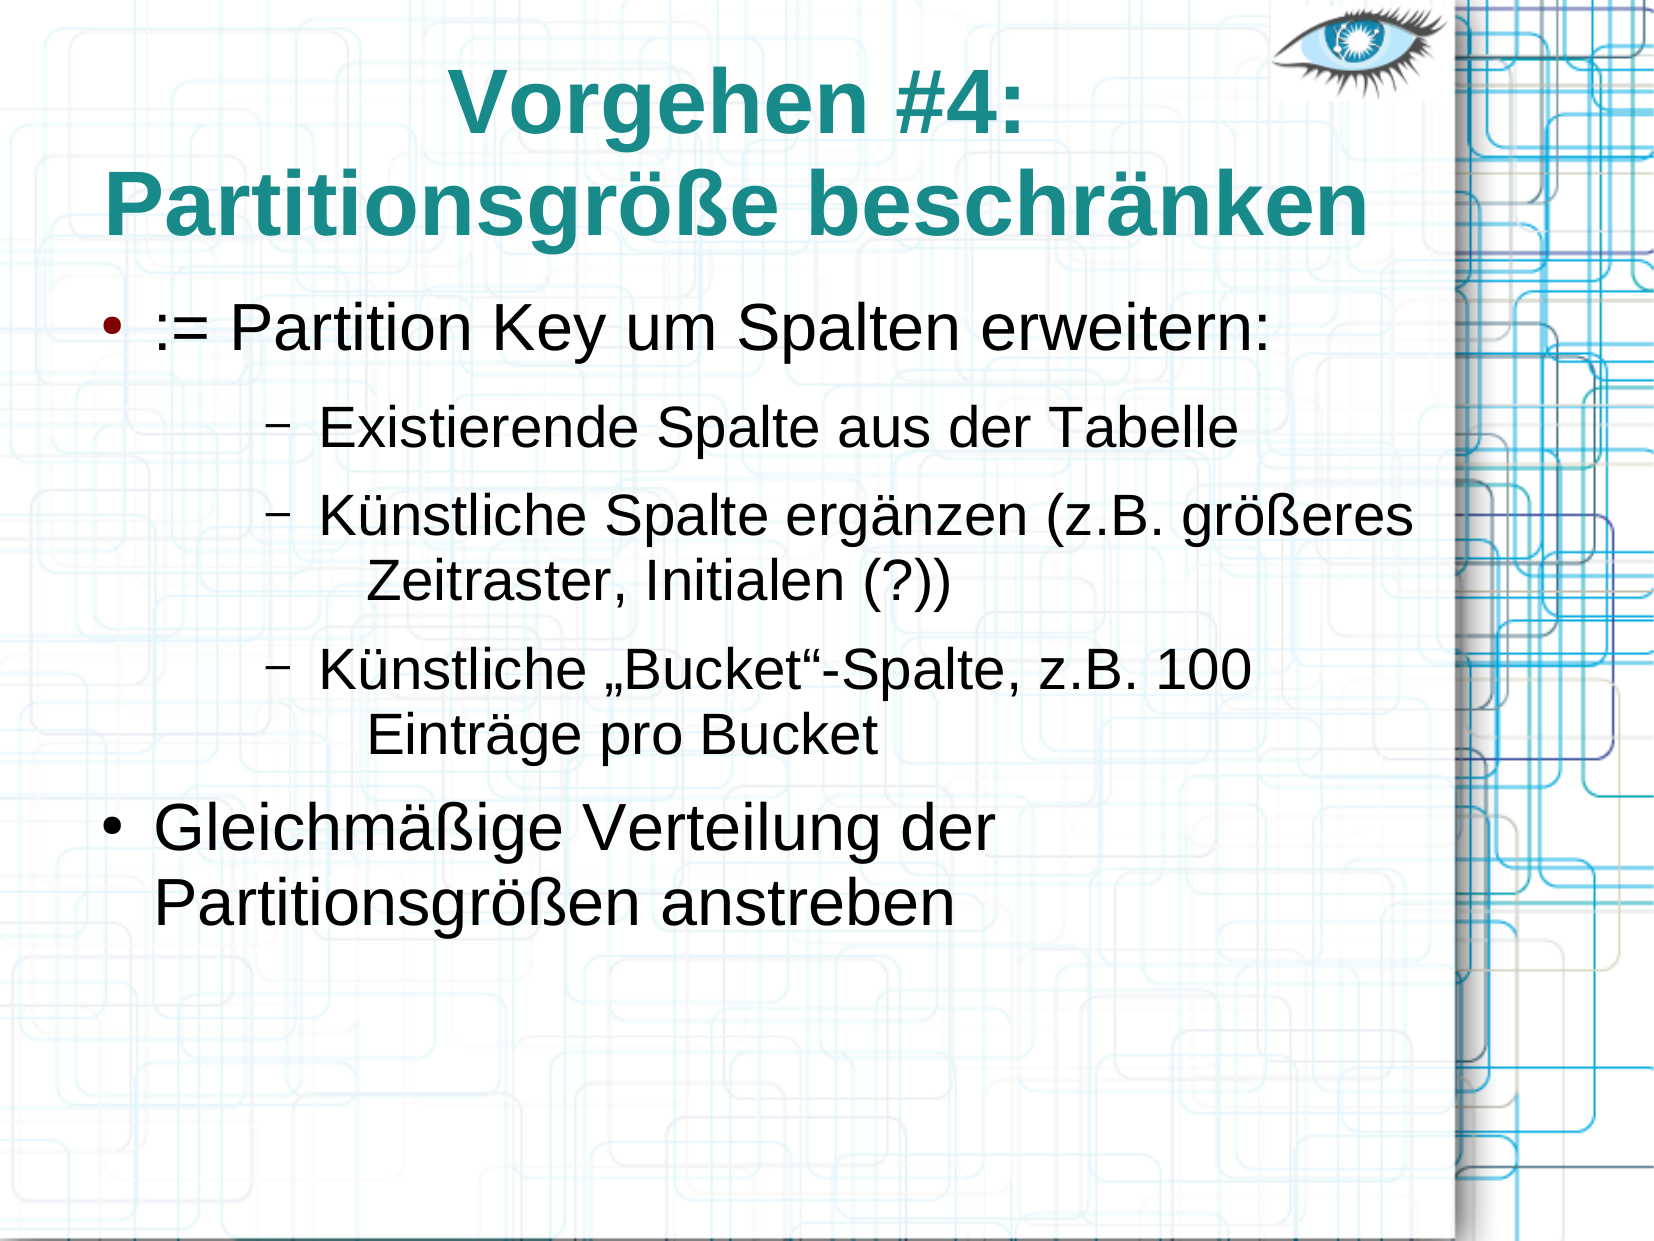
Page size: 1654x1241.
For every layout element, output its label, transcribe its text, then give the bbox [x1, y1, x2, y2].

picture [0, 0, 1654, 1241]
title Vorgehen #4: Partitionsgröße beschränken [59, 49, 1418, 257]
list := Partition Key um Spalten erweitern: Existierende Spalte aus der Tabelle Künstliche Spalte ergänzen (z.B. größeres Zeitraster, Initialen (?)) Künstliche „Bucket“-Spalte, z.B. 100 Einträge pro Bucket Gleichmäßige Verteilung der Partitionsgrößen anstreben [82, 290, 1418, 1109]
